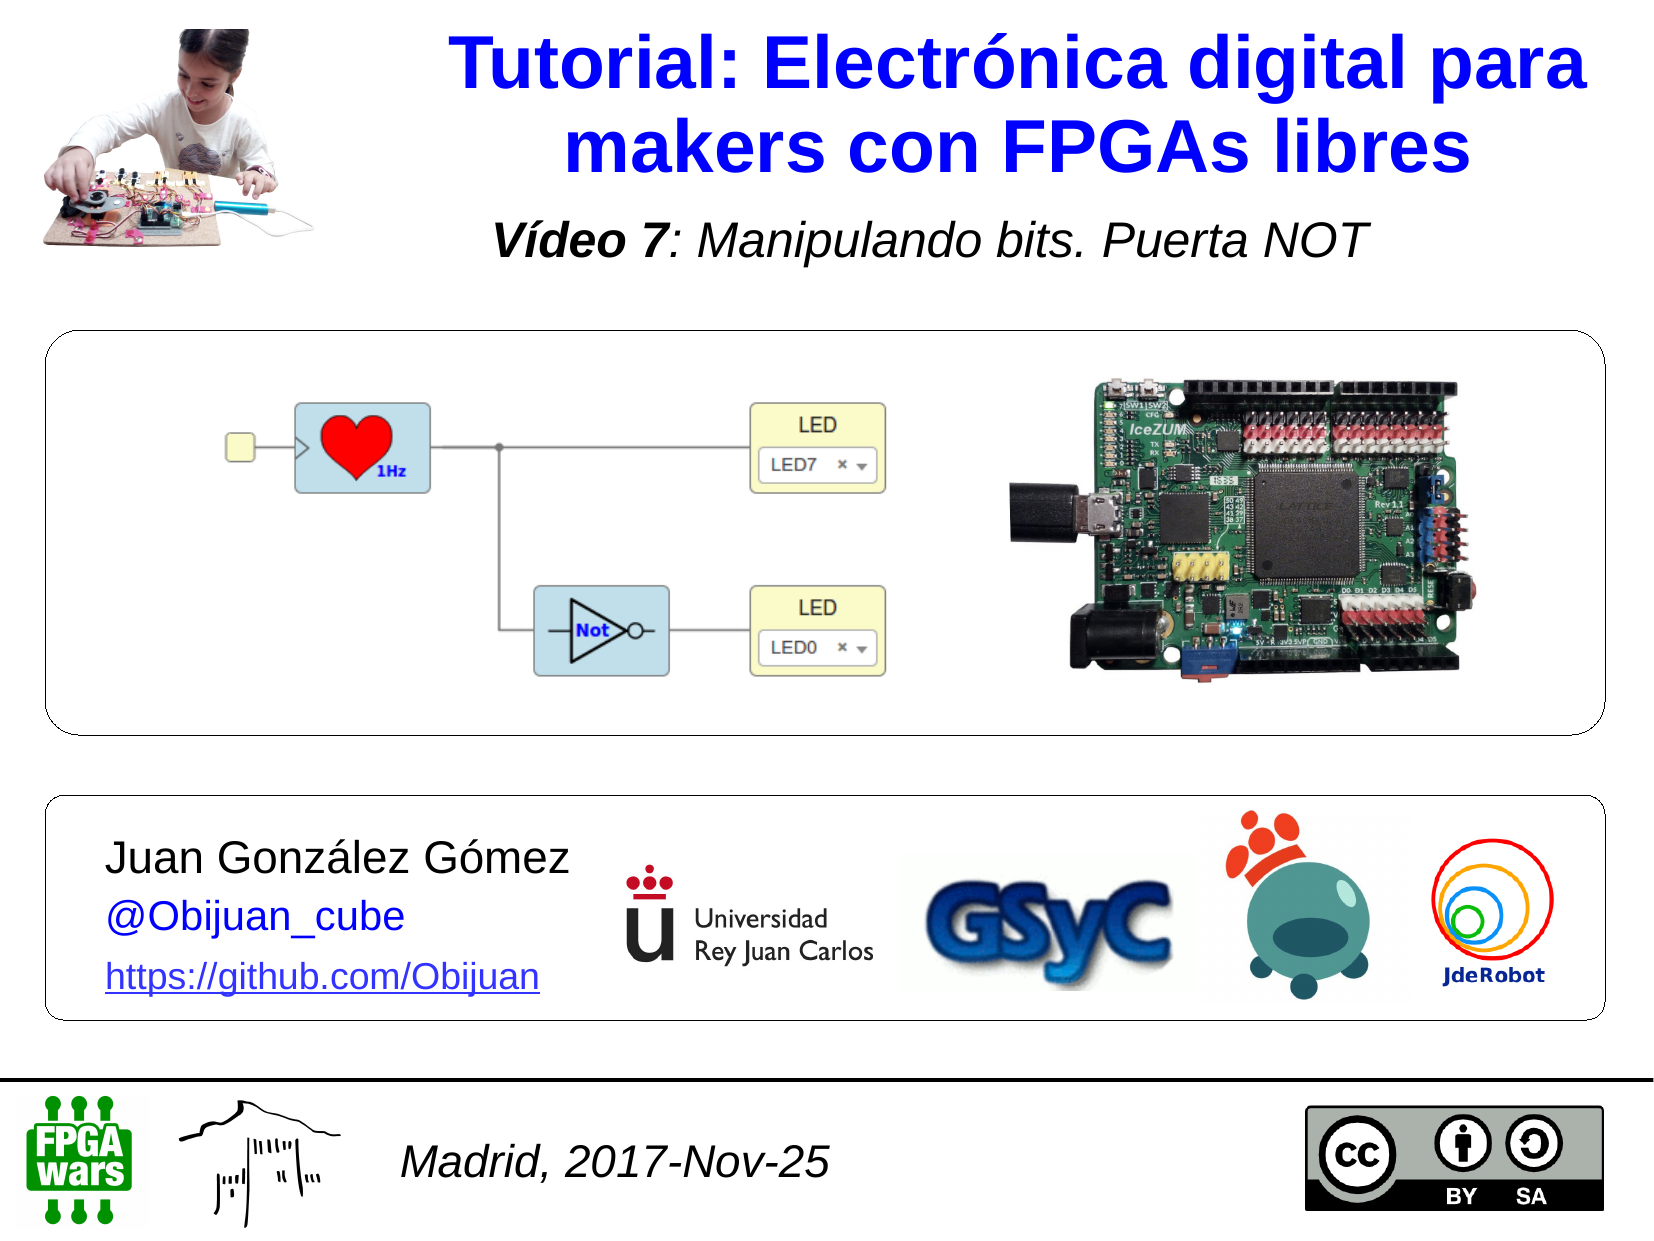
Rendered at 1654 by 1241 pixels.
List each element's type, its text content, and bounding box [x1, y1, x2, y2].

text_box https://github.com/Obijuan [90, 948, 556, 1006]
picture [165, 1089, 361, 1241]
picture [610, 854, 886, 976]
picture [1305, 1094, 1604, 1221]
picture [195, 374, 919, 711]
picture [15, 1095, 150, 1231]
text_box [45, 795, 1606, 1021]
picture [900, 854, 1196, 991]
picture [1200, 810, 1576, 1006]
text_box @Obijuan_cube [90, 885, 451, 961]
text_box Juan González Gómez [90, 825, 601, 916]
text_box Madrid, 2017-Nov-25 [390, 1110, 841, 1213]
text_box [45, 330, 1606, 736]
text_box Vídeo 7: Manipulando bits. Puerta NOT [480, 210, 1381, 271]
picture [30, 29, 331, 256]
picture [1005, 344, 1545, 722]
title Tutorial: Electrónica digital para makers con FPGAs libres [420, 15, 1617, 196]
